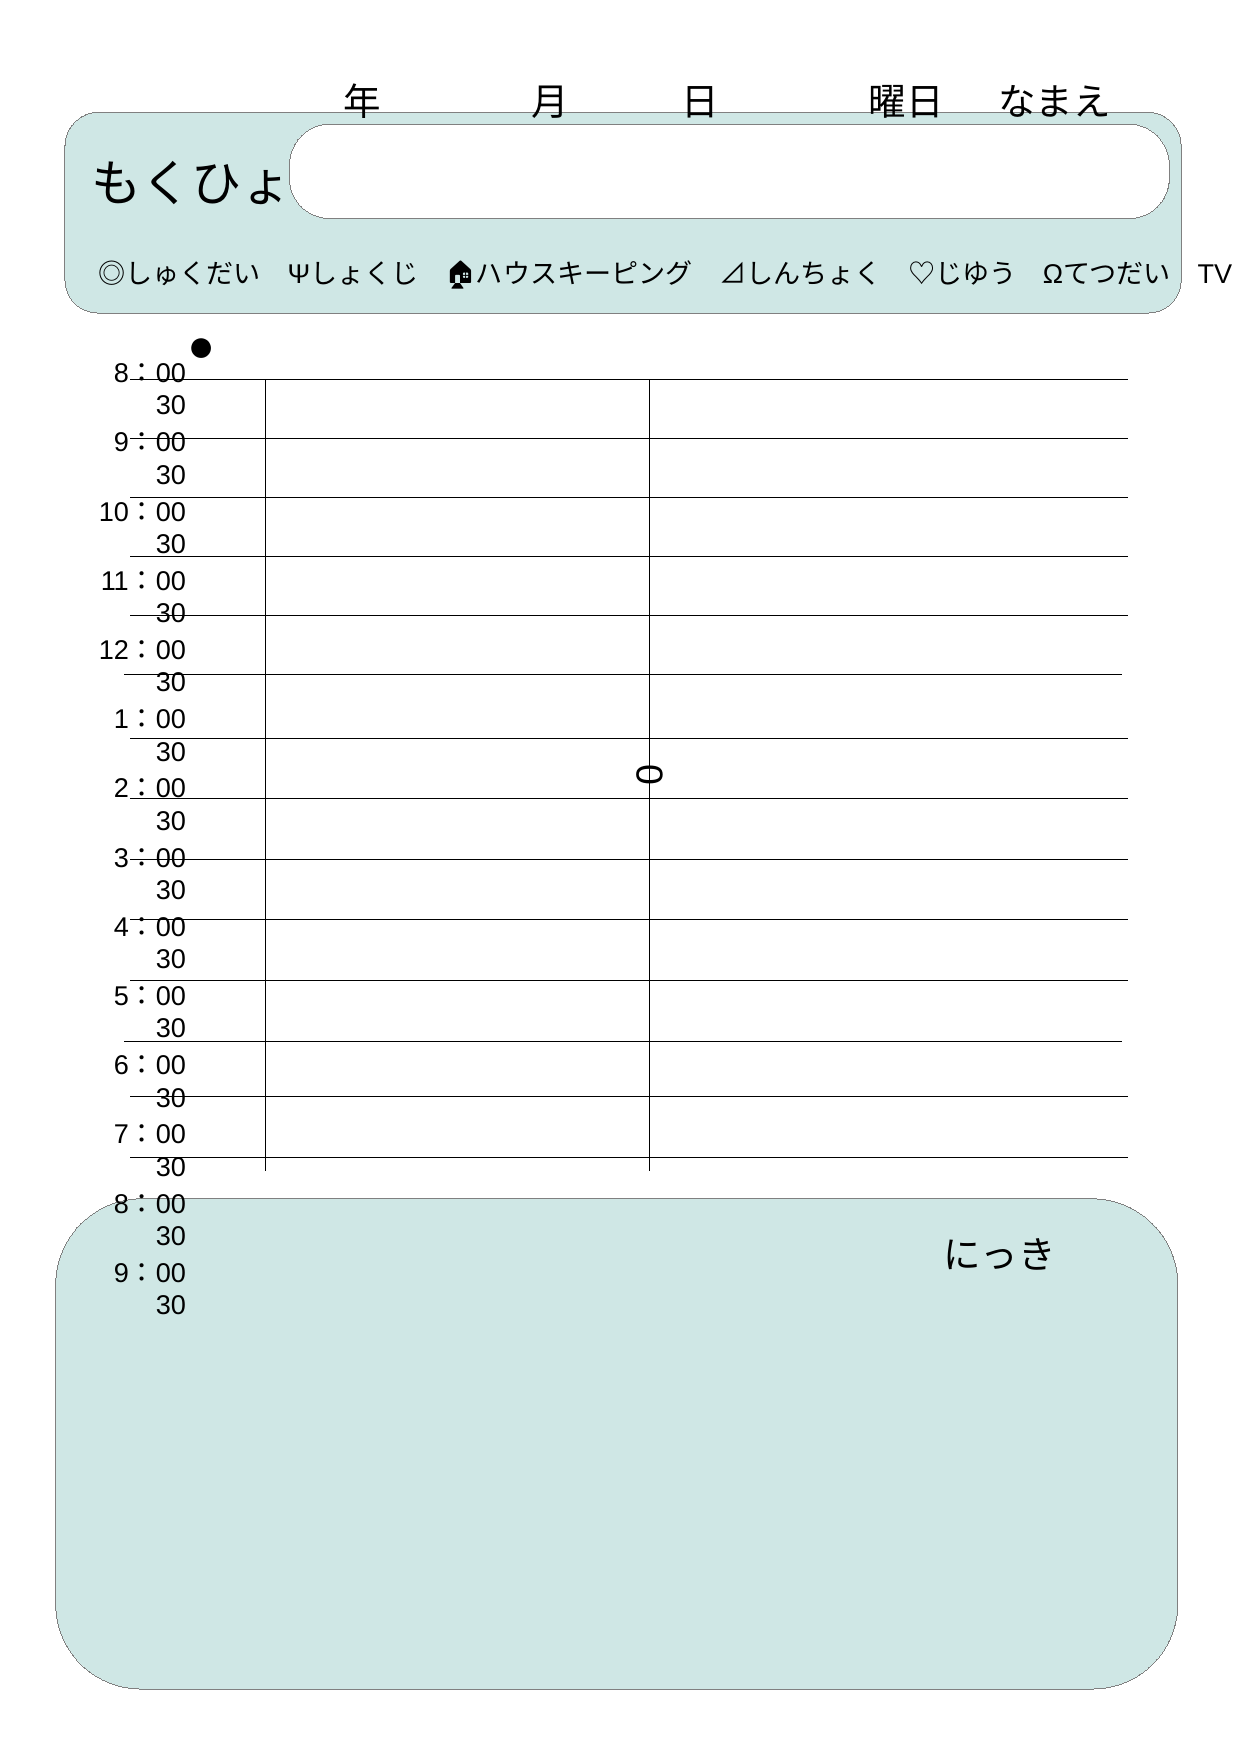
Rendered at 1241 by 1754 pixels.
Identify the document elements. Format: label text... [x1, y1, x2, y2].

text_box [173, 1198, 182, 1211]
text_box もくひょう [76, 135, 296, 207]
text_box [55, 1198, 1178, 1690]
text_box ● [172, 312, 249, 379]
text_box ◎しゅくだい Ψしょくじ 🏠ハウスキーピング ⊿しんちょく ♡じゆう Ωてつだい TV テレビ [83, 244, 1231, 290]
text_box [158, 1199, 167, 1211]
text_box にっき [928, 1218, 1056, 1271]
text_box [117, 1204, 124, 1211]
text_box 年 月 日 曜日 なまえ [141, 64, 908, 118]
text_box 8：00 30 9：00 30 10：00 30 11：00 30 12：00 30 1：00 30 2：00 30 3：00 30 4：00 30 5：00 30 6：00 30 7：00 30 8：00 30 9：00 30 [59, 344, 179, 1199]
text_box [64, 112, 1182, 314]
